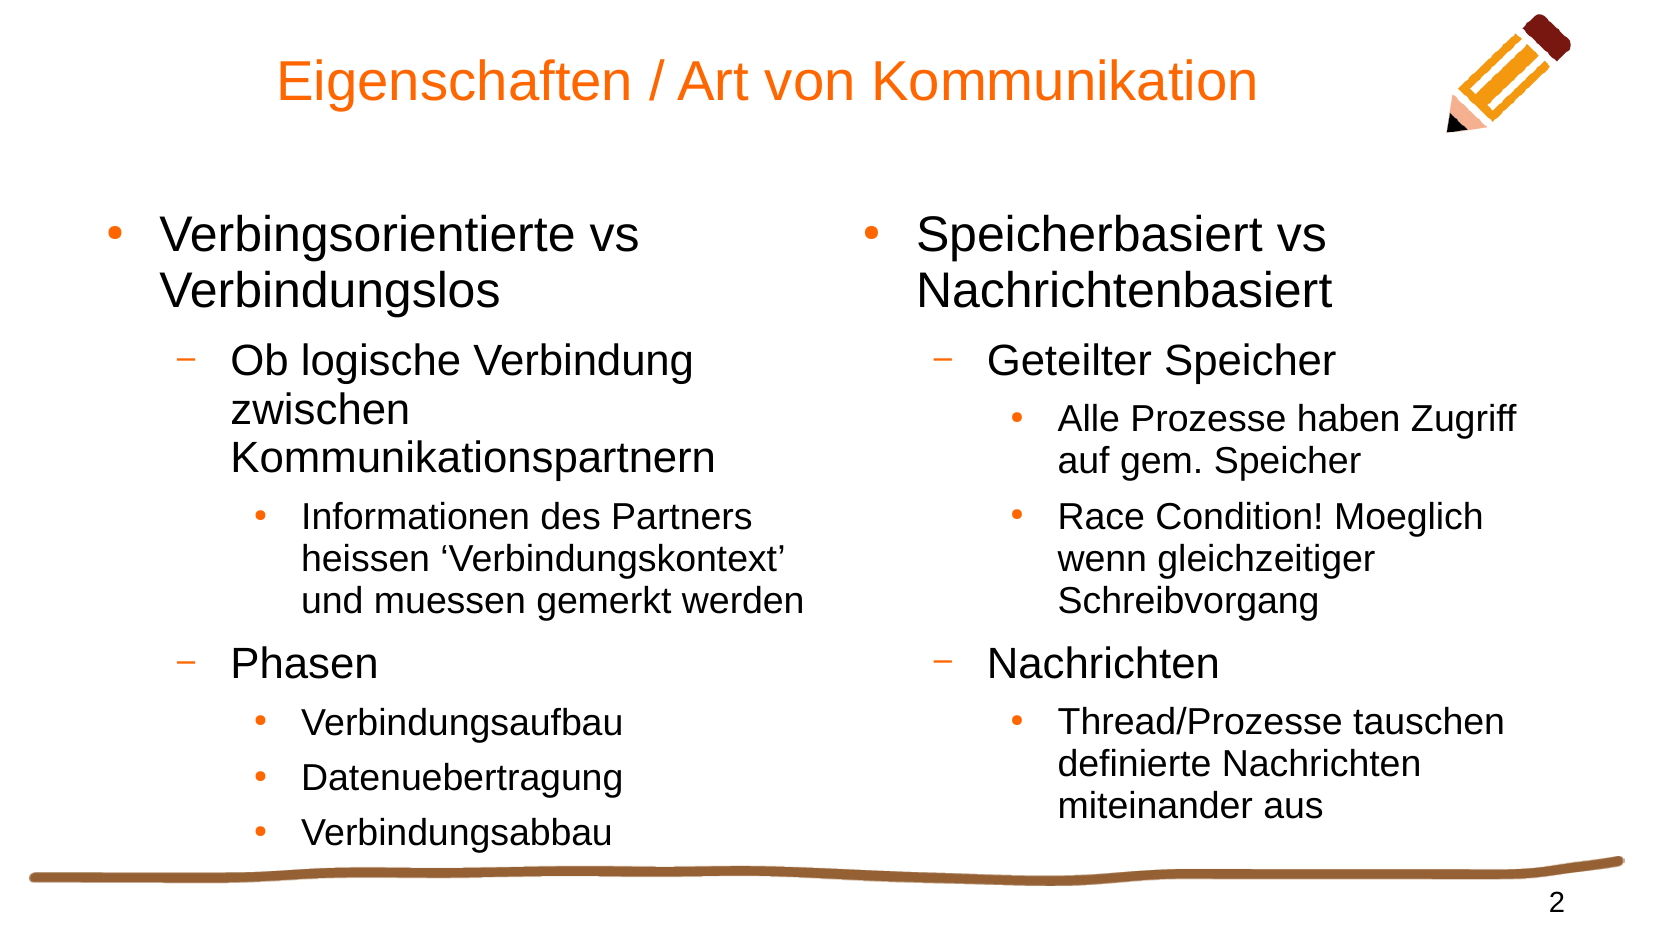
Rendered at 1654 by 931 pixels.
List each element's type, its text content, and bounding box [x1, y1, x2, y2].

list Speicherbasiert vs Nachrichtenbasiert Geteilter Speicher Alle Prozesse haben Zugriff auf gem. Speicher Race Condition! Moeglich wenn gleichzeitiger Schreibvorgang Nachrichten Thread/Prozesse tauschen definierte Nachrichten miteinander aus [845, 206, 1566, 857]
picture [29, 856, 1625, 886]
list Verbingsorientierte vs Verbindungslos Ob logische Verbindung zwischen Kommunikationspartnern Informationen des Partners heissen ‘Verbindungskontext’ und muessen gemerkt werden Phasen Verbindungsaufbau Datenuebertragung Verbindungsabbau [88, 206, 809, 857]
picture [1446, 14, 1571, 133]
title Eigenschaften / Art von Kommunikation [88, 29, 1447, 133]
